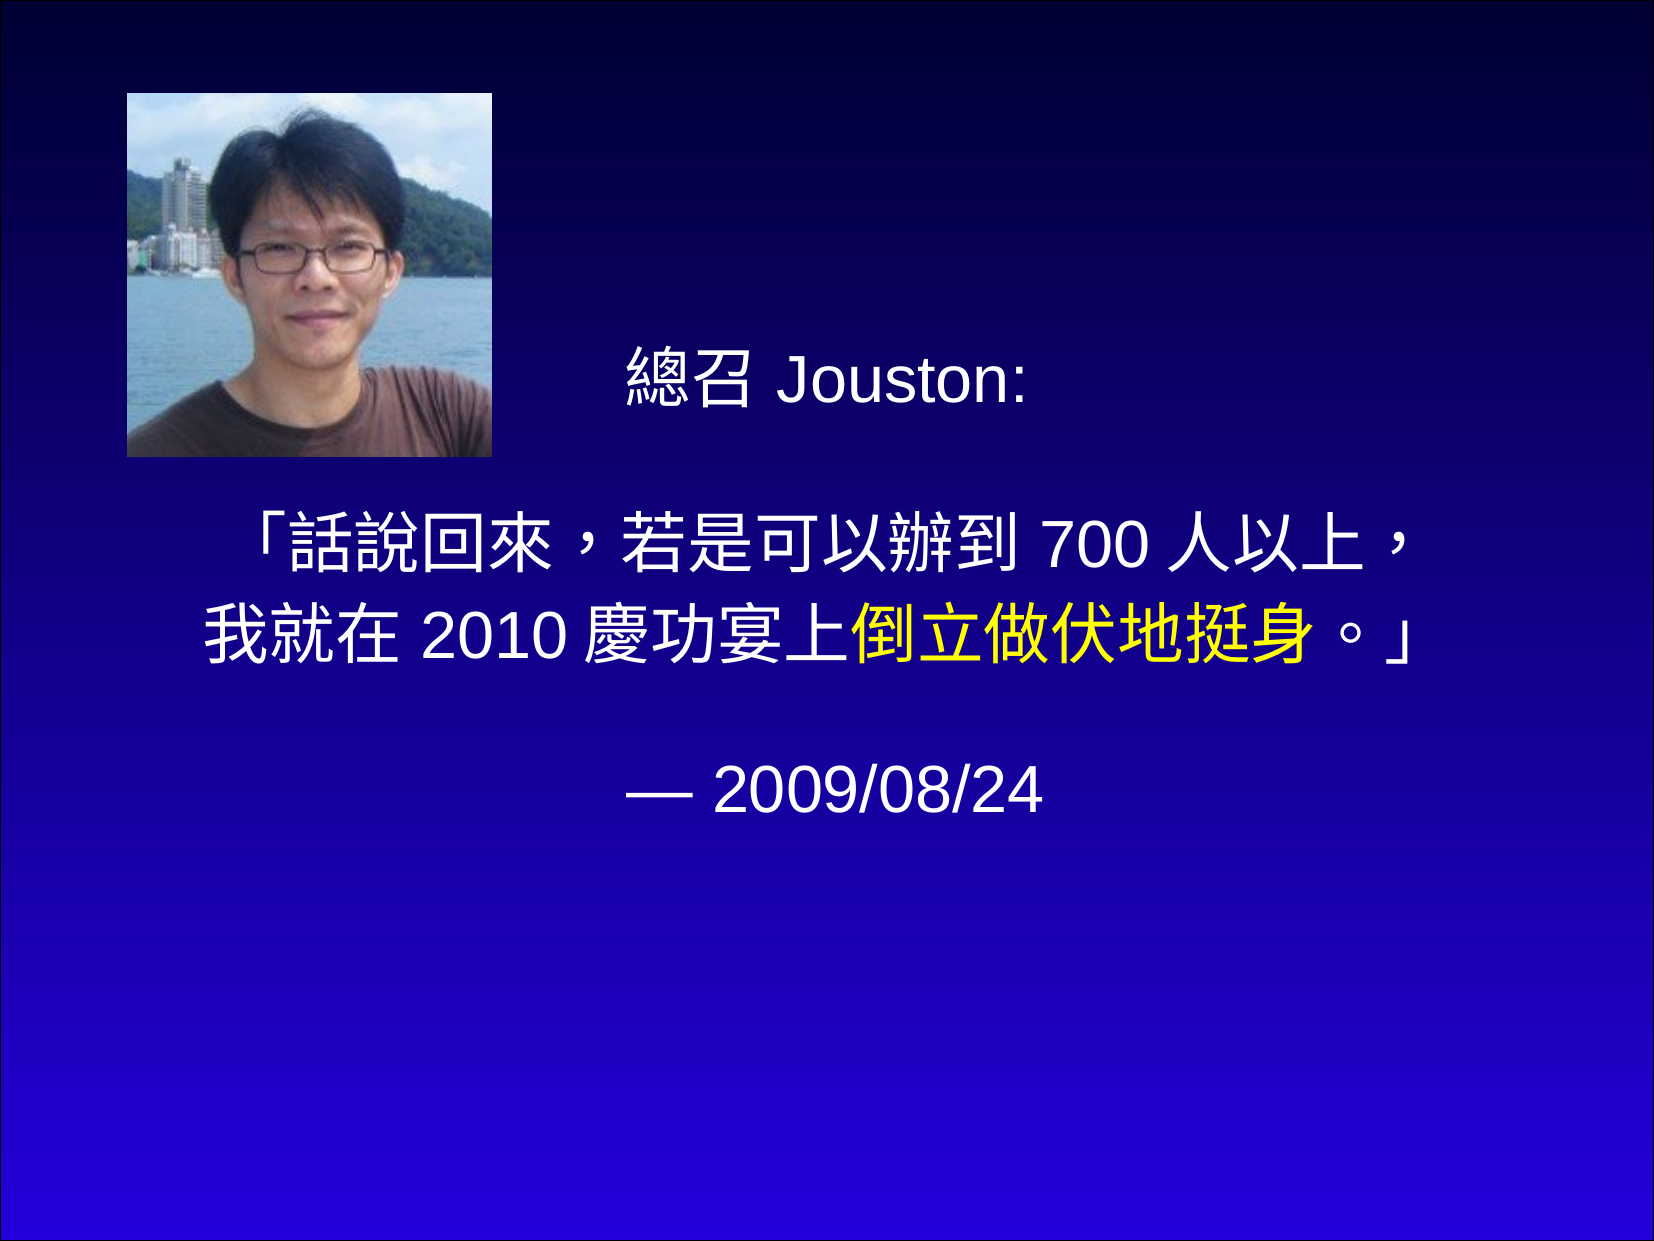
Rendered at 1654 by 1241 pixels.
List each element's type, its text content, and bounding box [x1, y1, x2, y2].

picture [127, 93, 492, 457]
subtitle 總召Jouston: 「話說回來，若是可以辦到700人以上， 我就在2010慶功宴上倒立做伏地挺身。」 — 2009/08/24 [82, 56, 1571, 1102]
